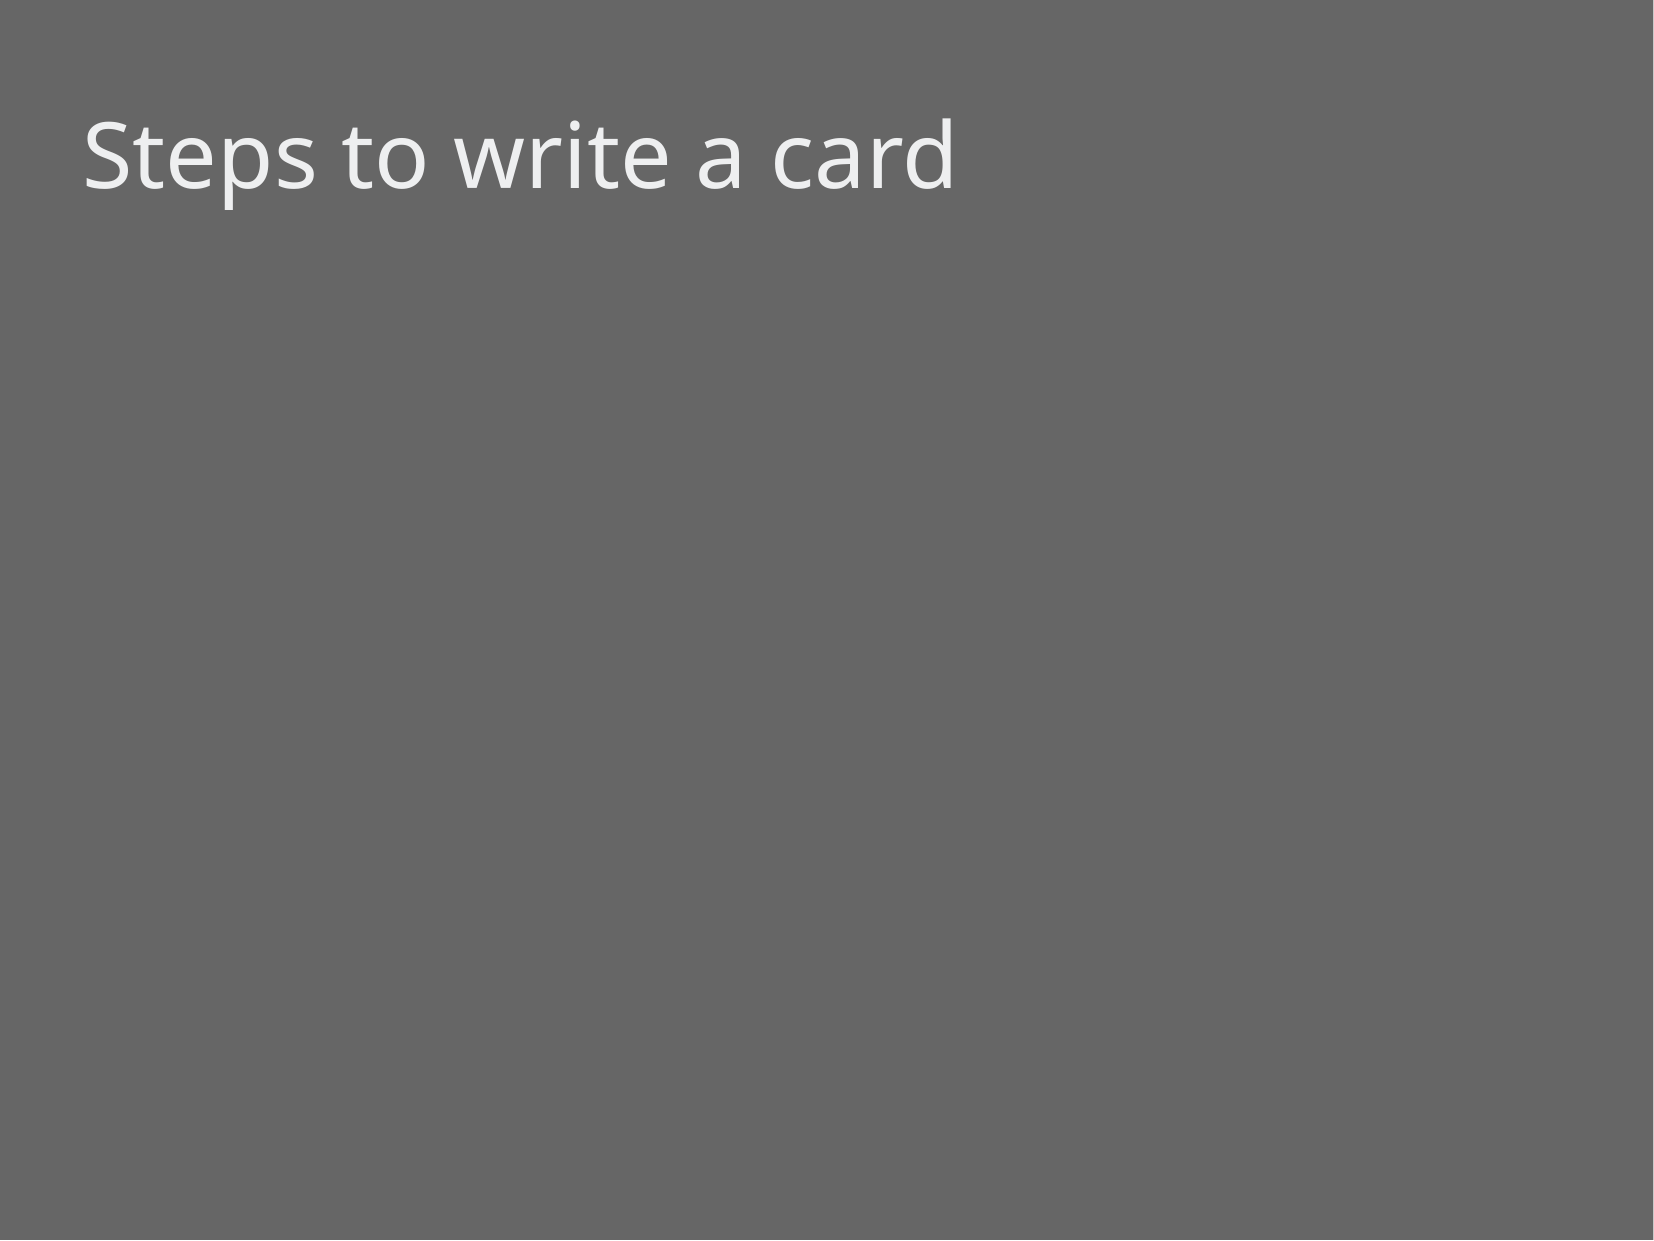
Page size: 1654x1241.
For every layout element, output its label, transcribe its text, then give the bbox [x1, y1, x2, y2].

title Steps to write a card [82, 56, 1571, 250]
